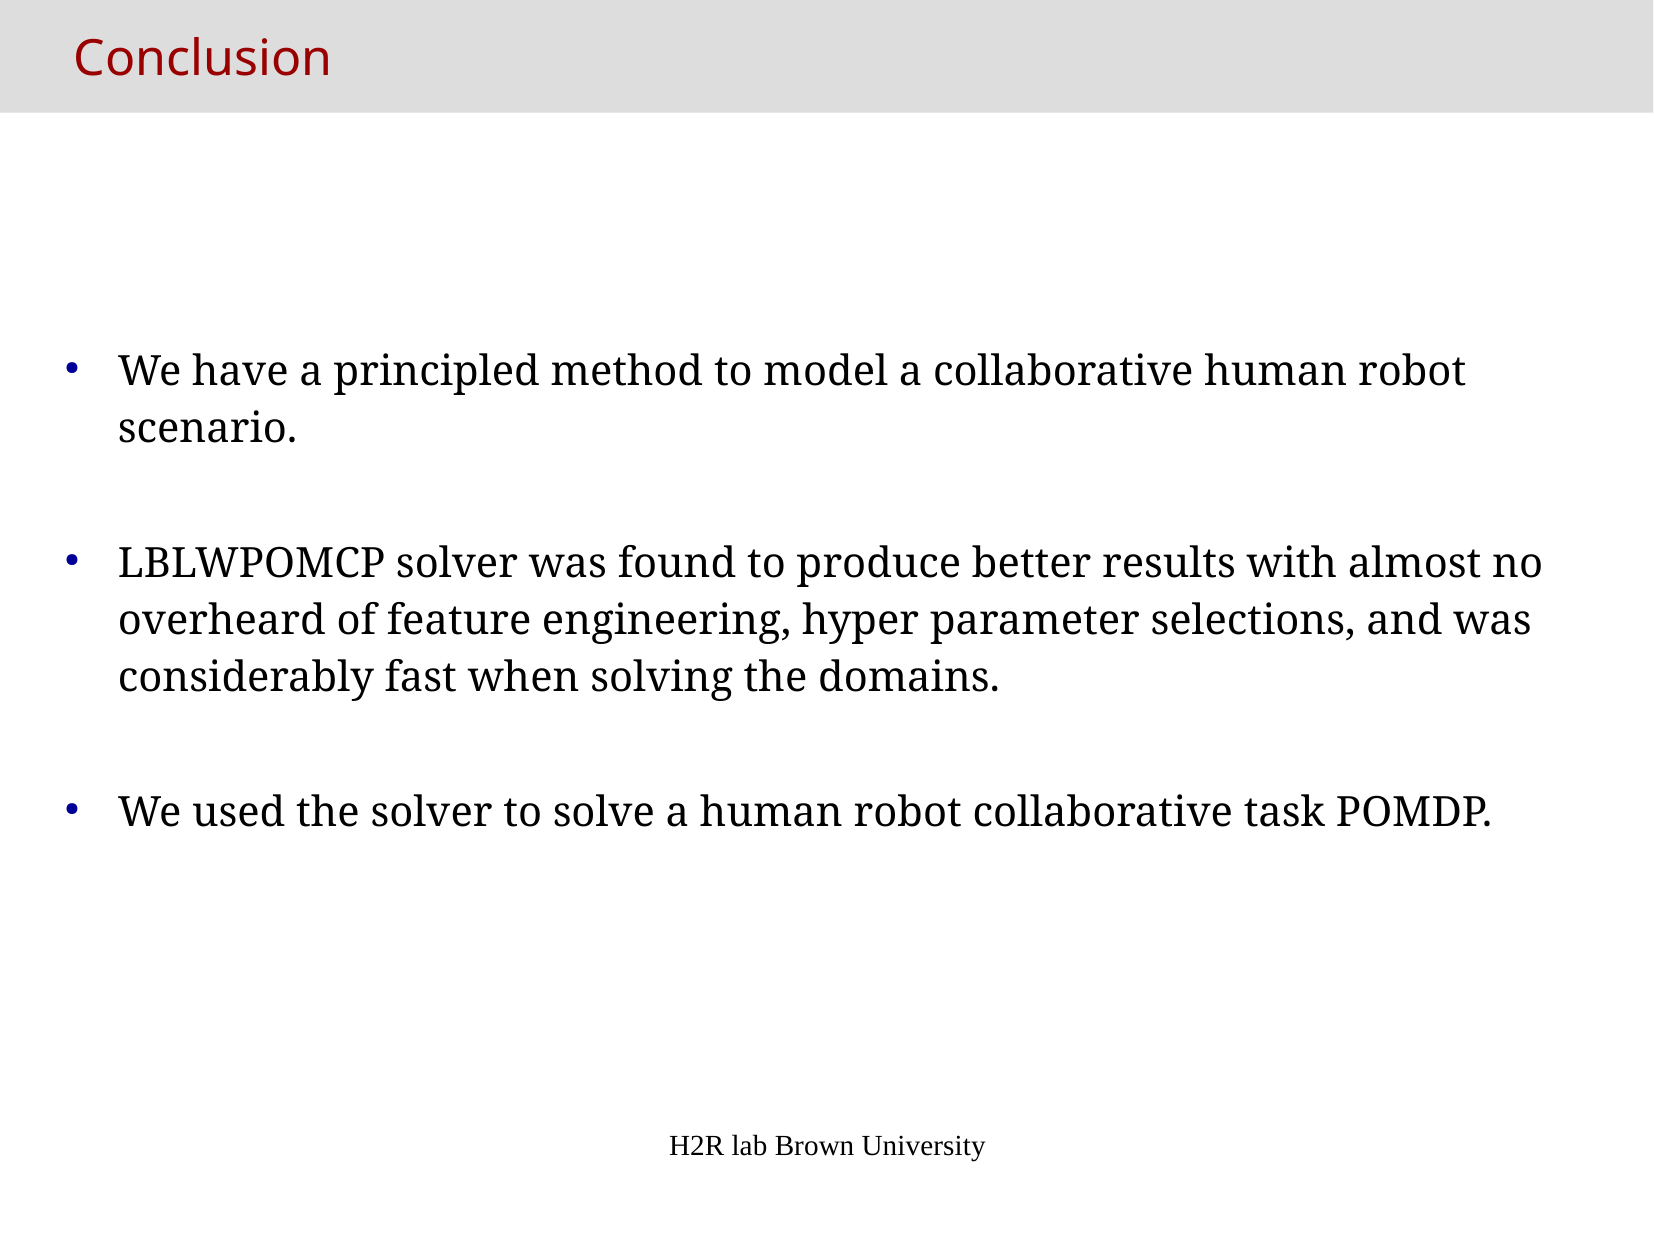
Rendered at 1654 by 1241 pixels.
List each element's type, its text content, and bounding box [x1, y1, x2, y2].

list We have a principled method to model a collaborative human robot scenario. LBLWPOMCP solver was found to produce better results with almost no overheard of feature engineering, hyper parameter selections, and was considerably fast when solving the domains. We used the solver to solve a human robot collaborative task POMDP. [46, 206, 1598, 1154]
title Conclusion [0, 0, 1654, 113]
